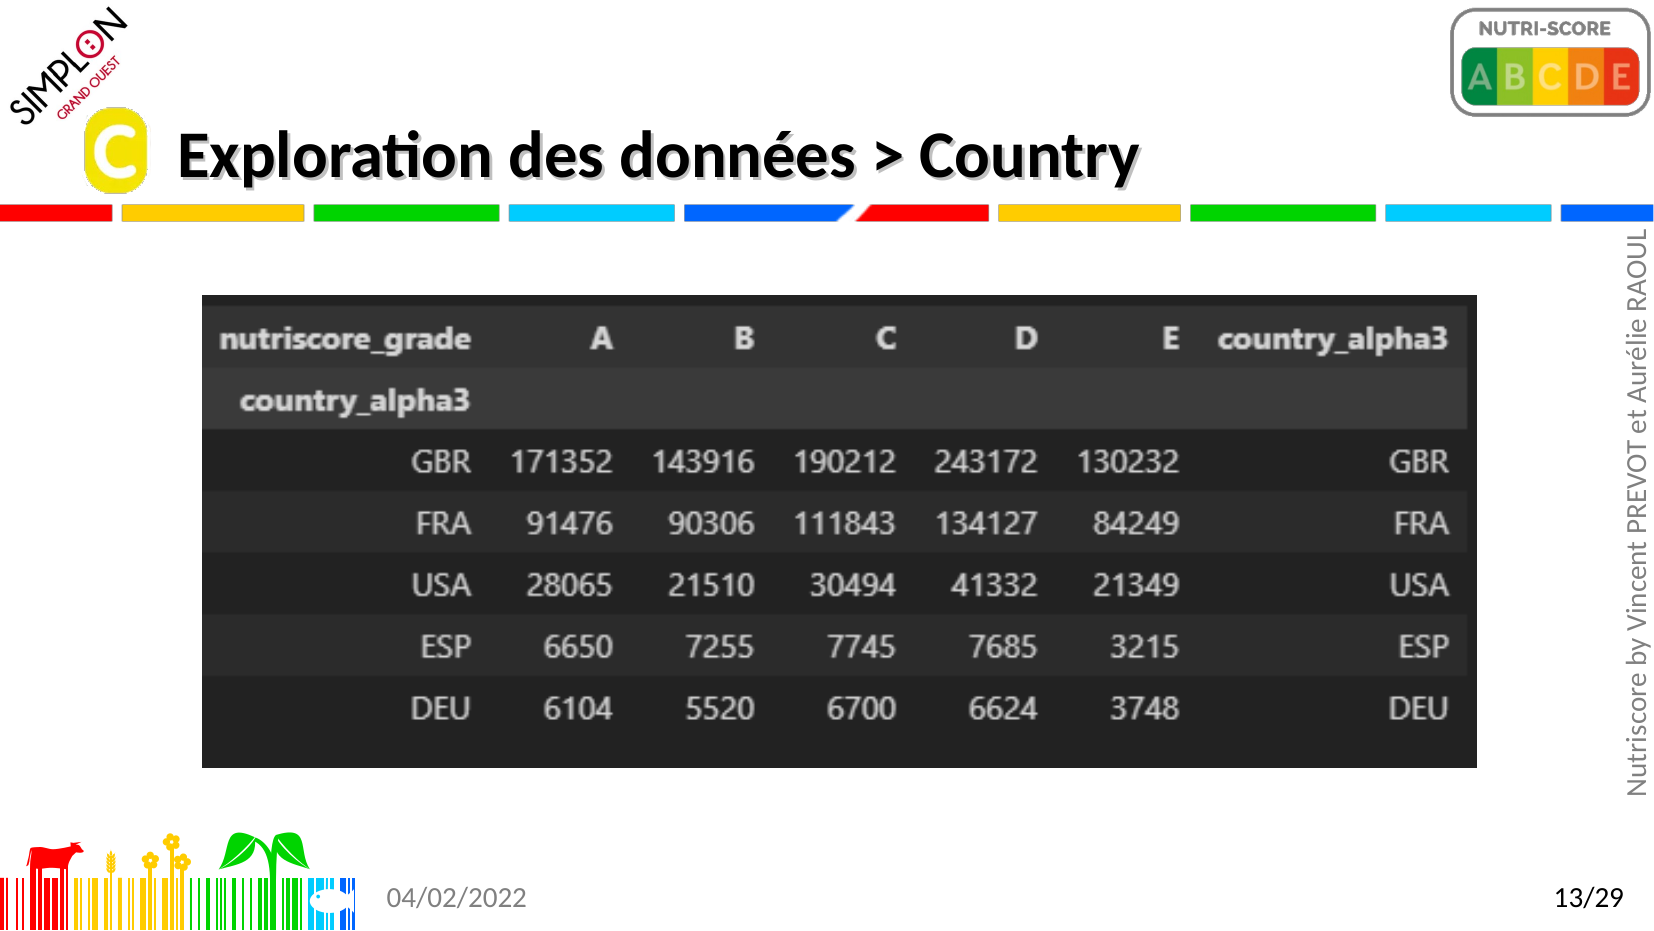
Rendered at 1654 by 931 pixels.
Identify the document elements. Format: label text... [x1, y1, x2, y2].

picture [0, 200, 1654, 225]
picture [0, 826, 355, 930]
picture [1448, 4, 1654, 119]
picture [82, 106, 151, 195]
picture [2, 2, 147, 147]
title Exploration des données > Country [177, 108, 1571, 213]
picture [202, 295, 1477, 768]
